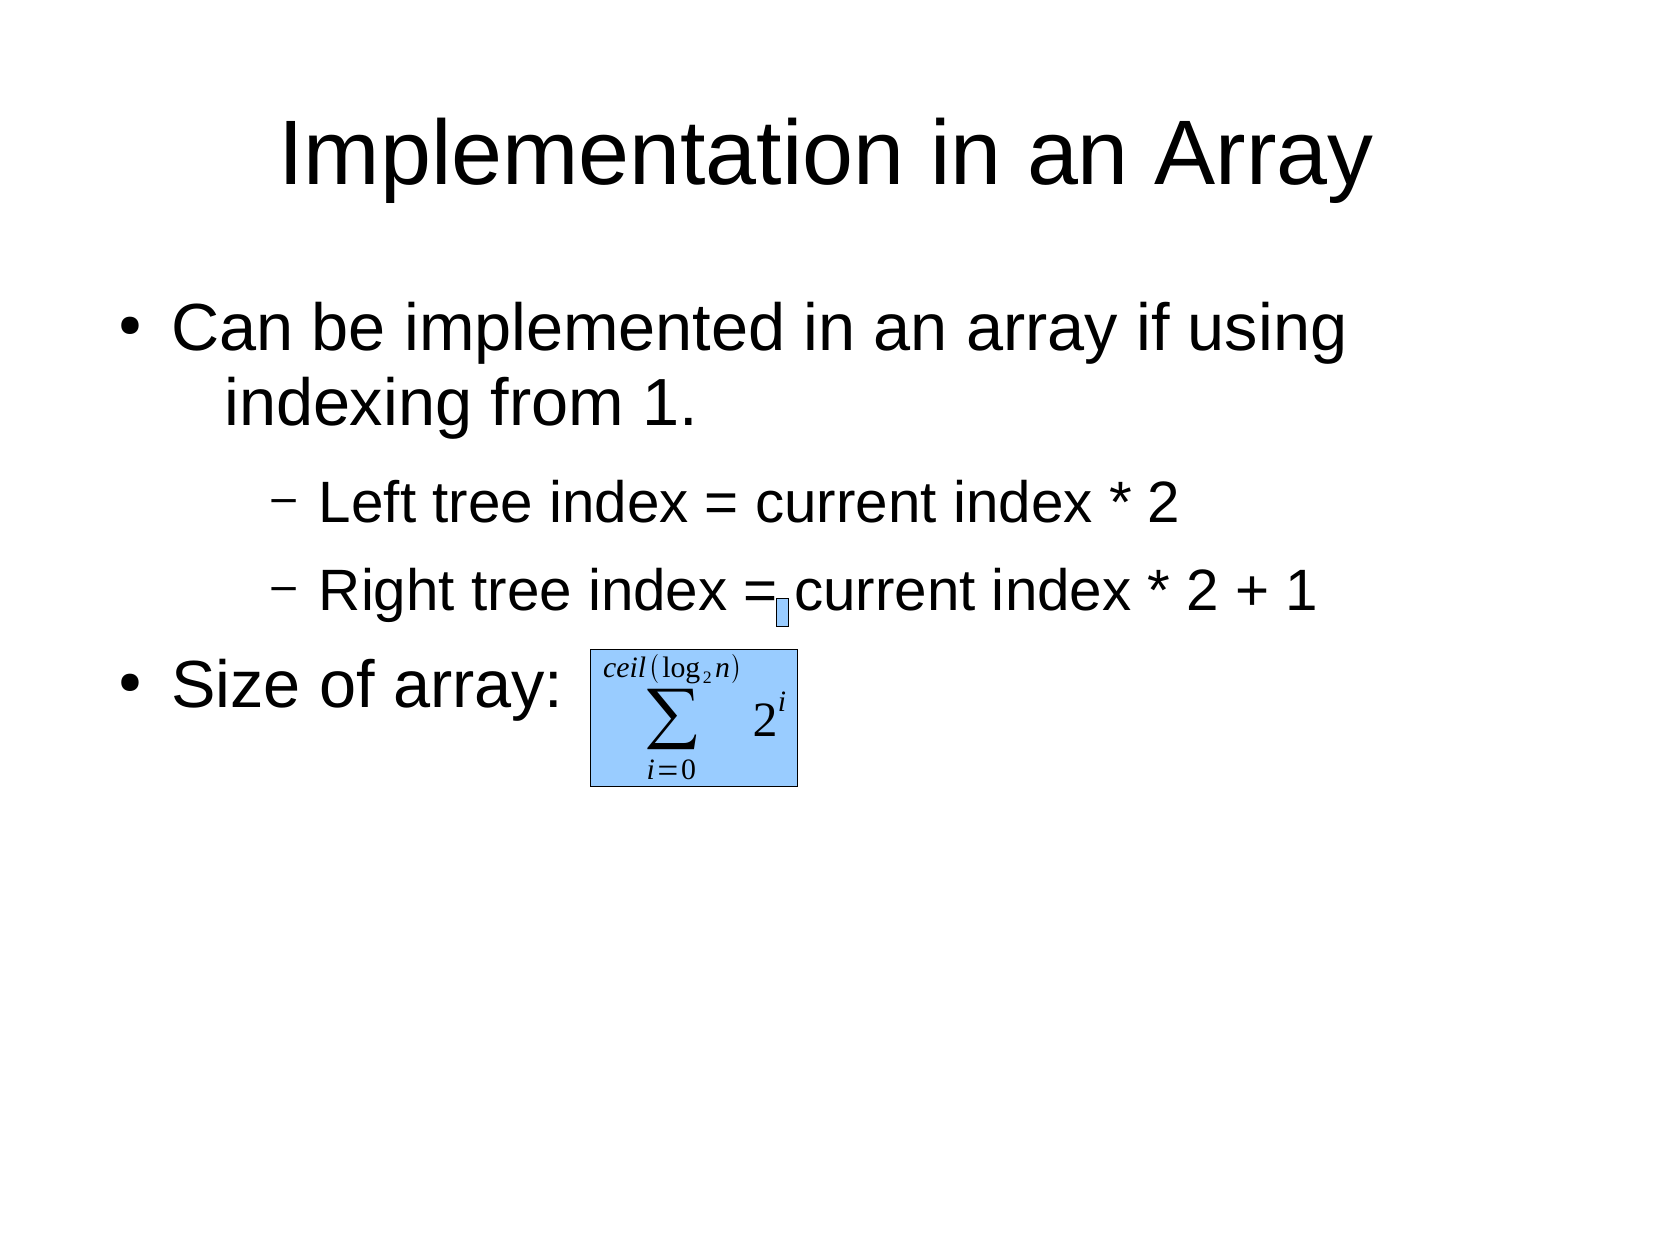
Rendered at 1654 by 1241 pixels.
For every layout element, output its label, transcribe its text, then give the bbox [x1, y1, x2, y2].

list Can be implemented in an array if using indexing from 1. Left tree index = current index * 2 Right tree index = current index * 2 + 1 Size of array: [82, 290, 1571, 1109]
title Implementation in an Array [82, 49, 1571, 257]
chart [590, 649, 798, 787]
chart [776, 598, 789, 627]
